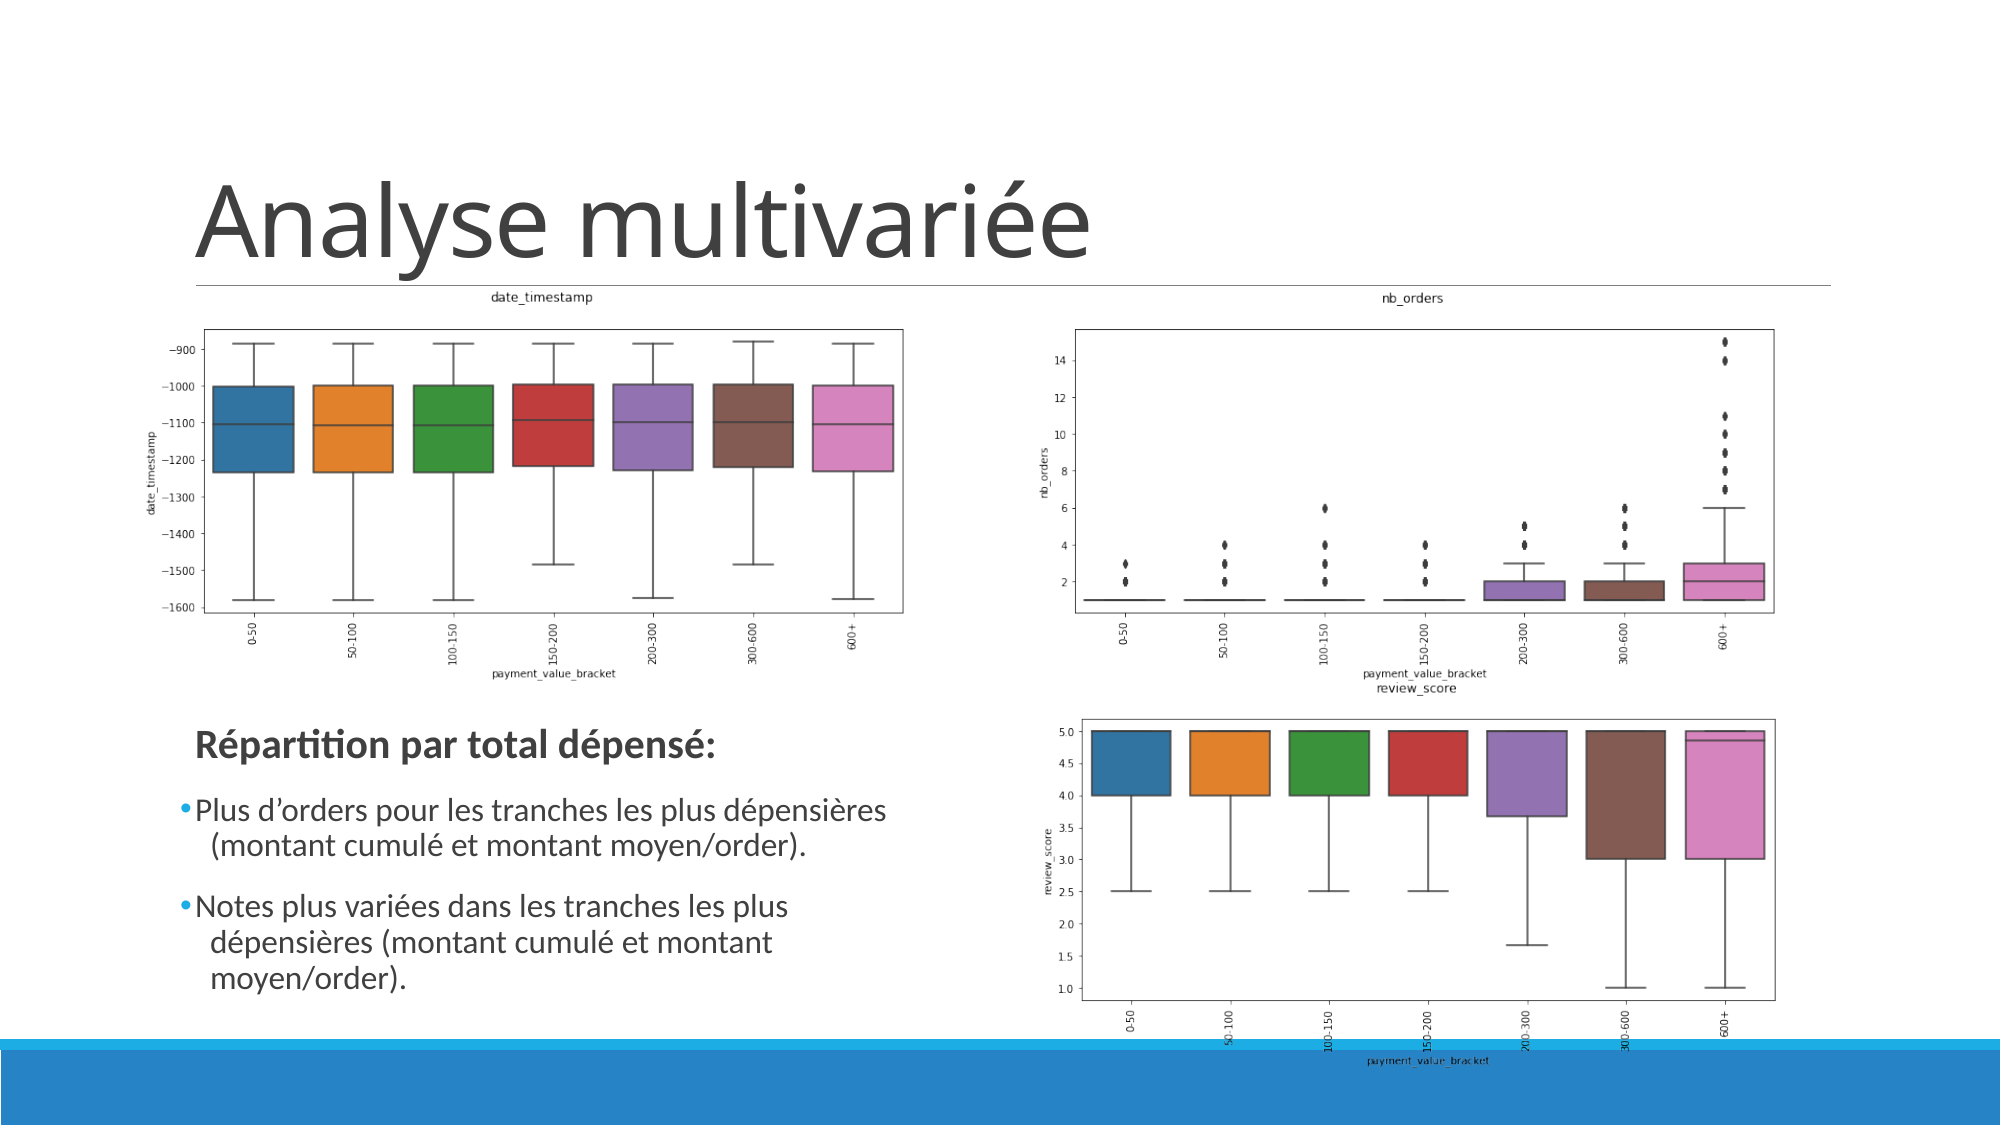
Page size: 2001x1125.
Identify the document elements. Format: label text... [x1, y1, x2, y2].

title Analyse multivariée [180, 47, 1831, 286]
list Répartition par total dépensé: Plus d’orders pour les tranches les plus dépensières (montant cumulé et montant moyen/order). Notes plus variées dans les tranches les plus dépensières (montant cumulé et montant moyen/order). [180, 714, 909, 1050]
picture [1031, 285, 1781, 1074]
picture [138, 285, 910, 687]
